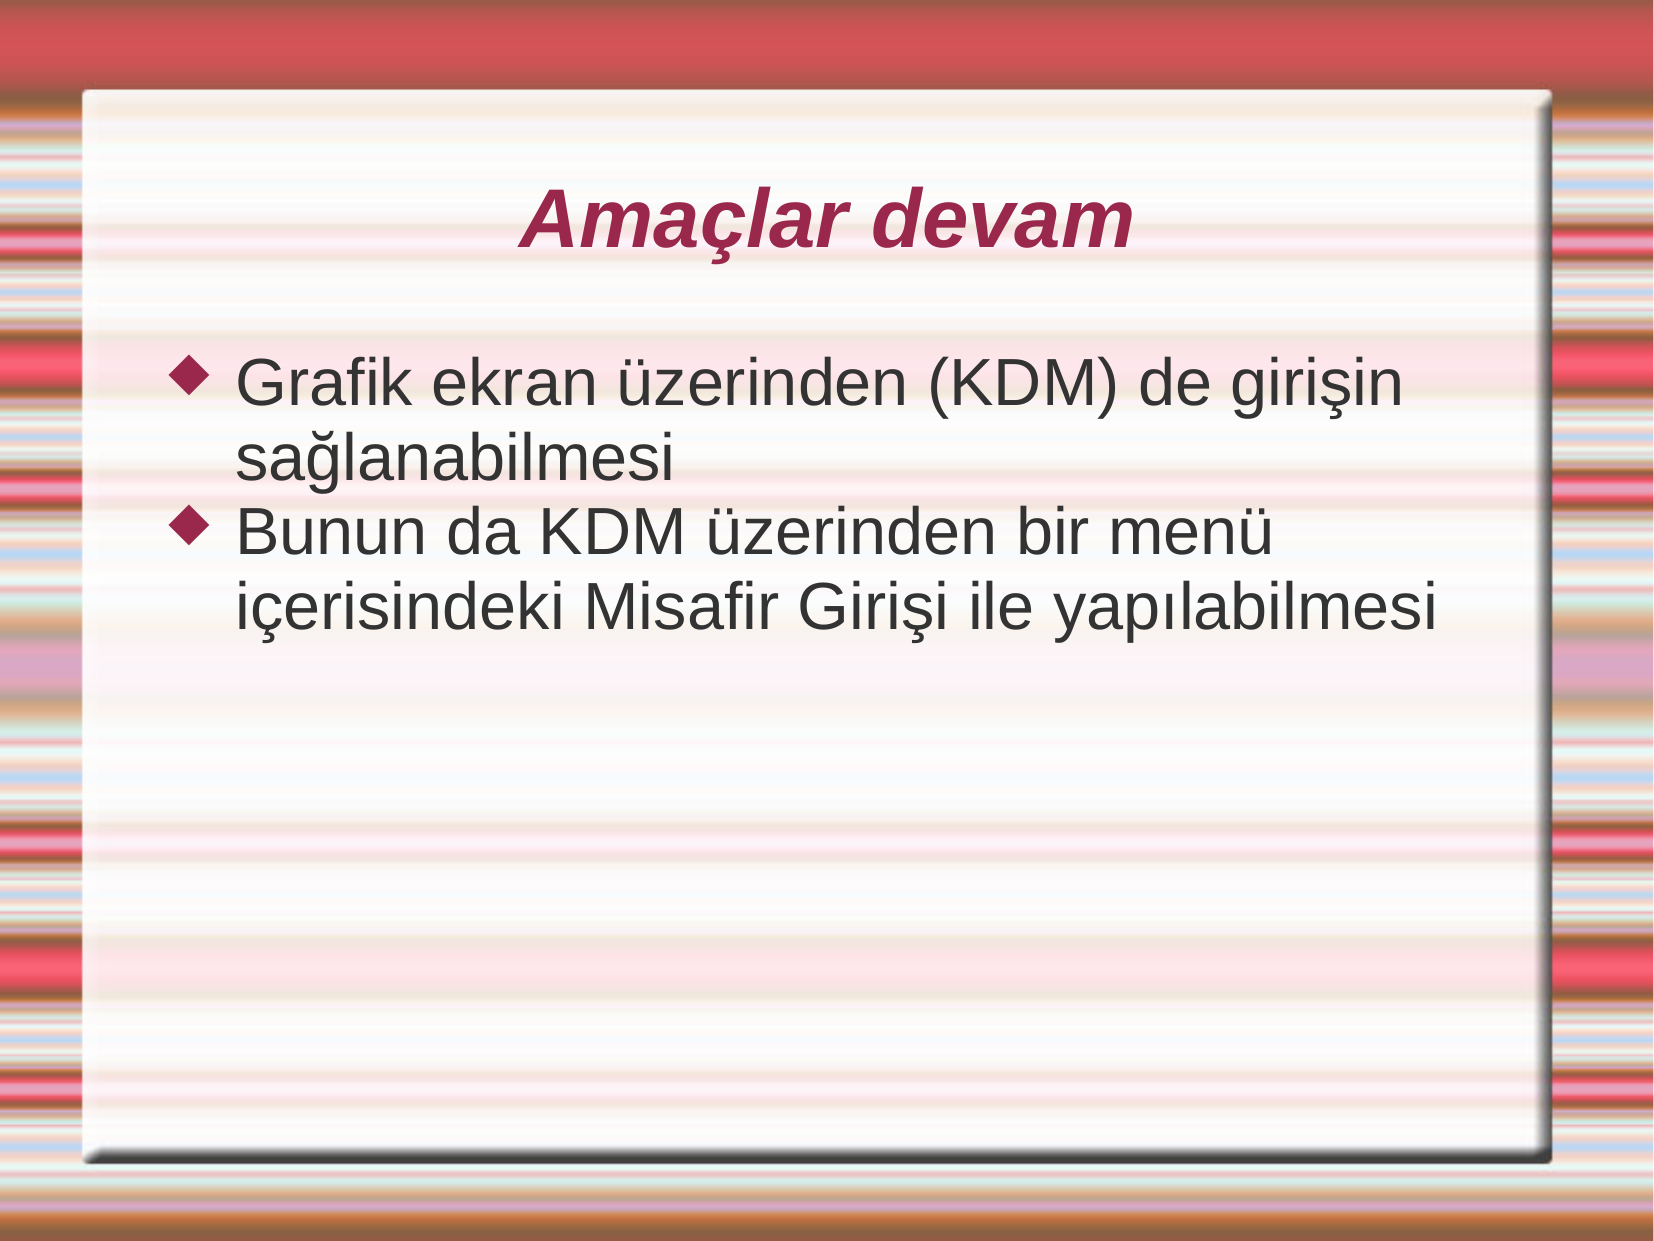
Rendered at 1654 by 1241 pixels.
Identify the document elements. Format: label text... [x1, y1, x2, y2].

list Grafik ekran üzerinden (KDM) de girişin sağlanabilmesi Bunun da KDM üzerinden bir menü içerisindeki Misafir Girişi ile yapılabilmesi [152, 344, 1534, 1127]
picture [0, 0, 1654, 1241]
title Amaçlar devam [121, 114, 1534, 322]
